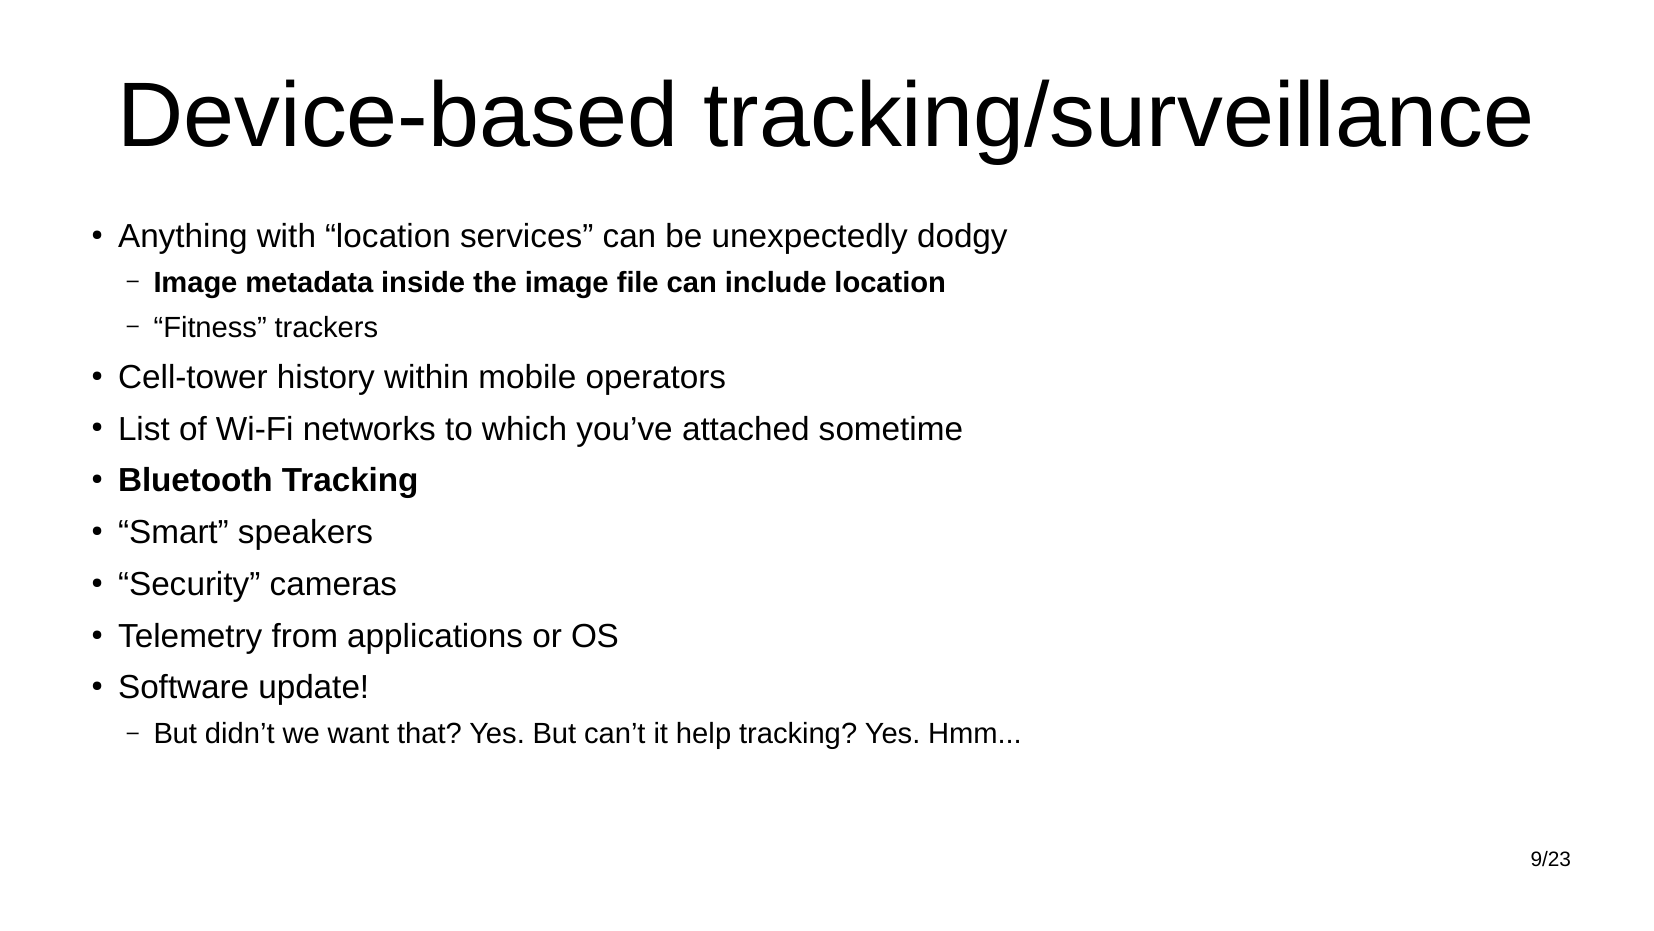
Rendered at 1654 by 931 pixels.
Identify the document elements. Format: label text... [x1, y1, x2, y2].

title Device-based tracking/surveillance [82, 37, 1571, 193]
list Anything with “location services” can be unexpectedly dodgy Image metadata inside the image file can include location “Fitness” trackers Cell-tower history within mobile operators List of Wi-Fi networks to which you’ve attached sometime Bluetooth Tracking “Smart” speakers “Security” cameras Telemetry from applications or OS Software update! But didn’t we want that? Yes. But can’t it help tracking? Yes. Hmm... [82, 217, 1571, 758]
